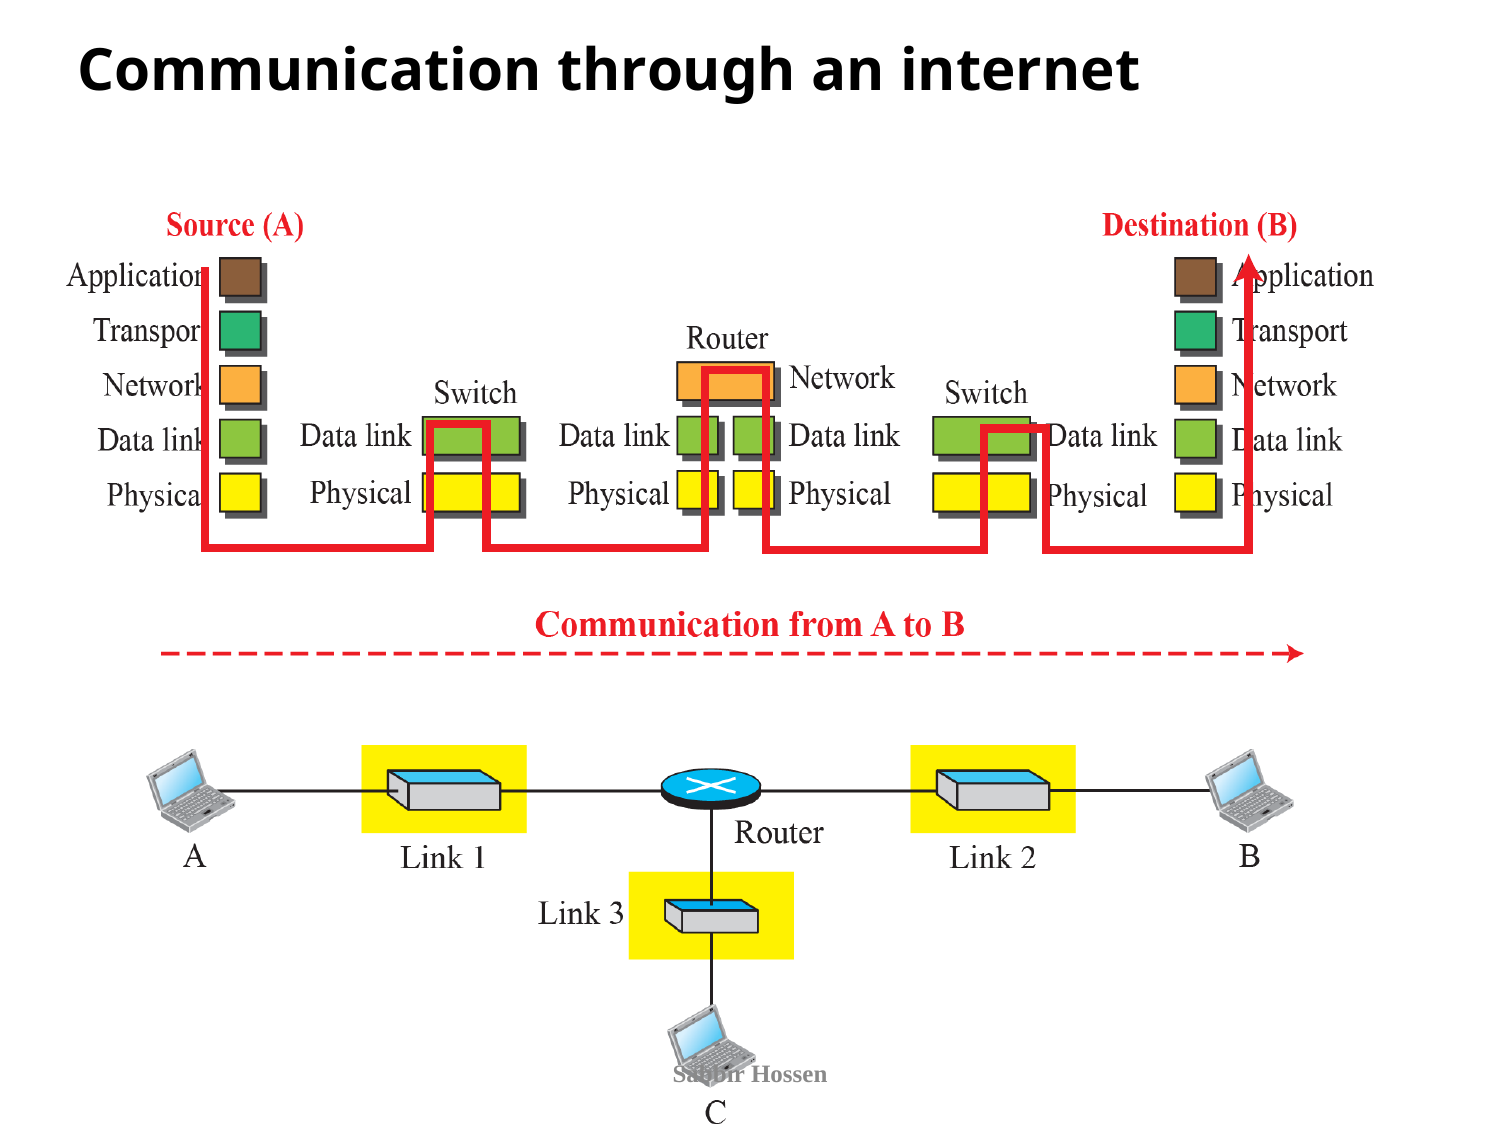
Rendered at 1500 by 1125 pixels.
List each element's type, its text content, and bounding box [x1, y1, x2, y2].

text_box Sabbir Hossen [496, 1042, 1004, 1103]
picture [66, 208, 1374, 554]
picture [161, 606, 1304, 664]
picture [146, 745, 1294, 1125]
list Communication through an internet [62, 24, 1475, 1125]
